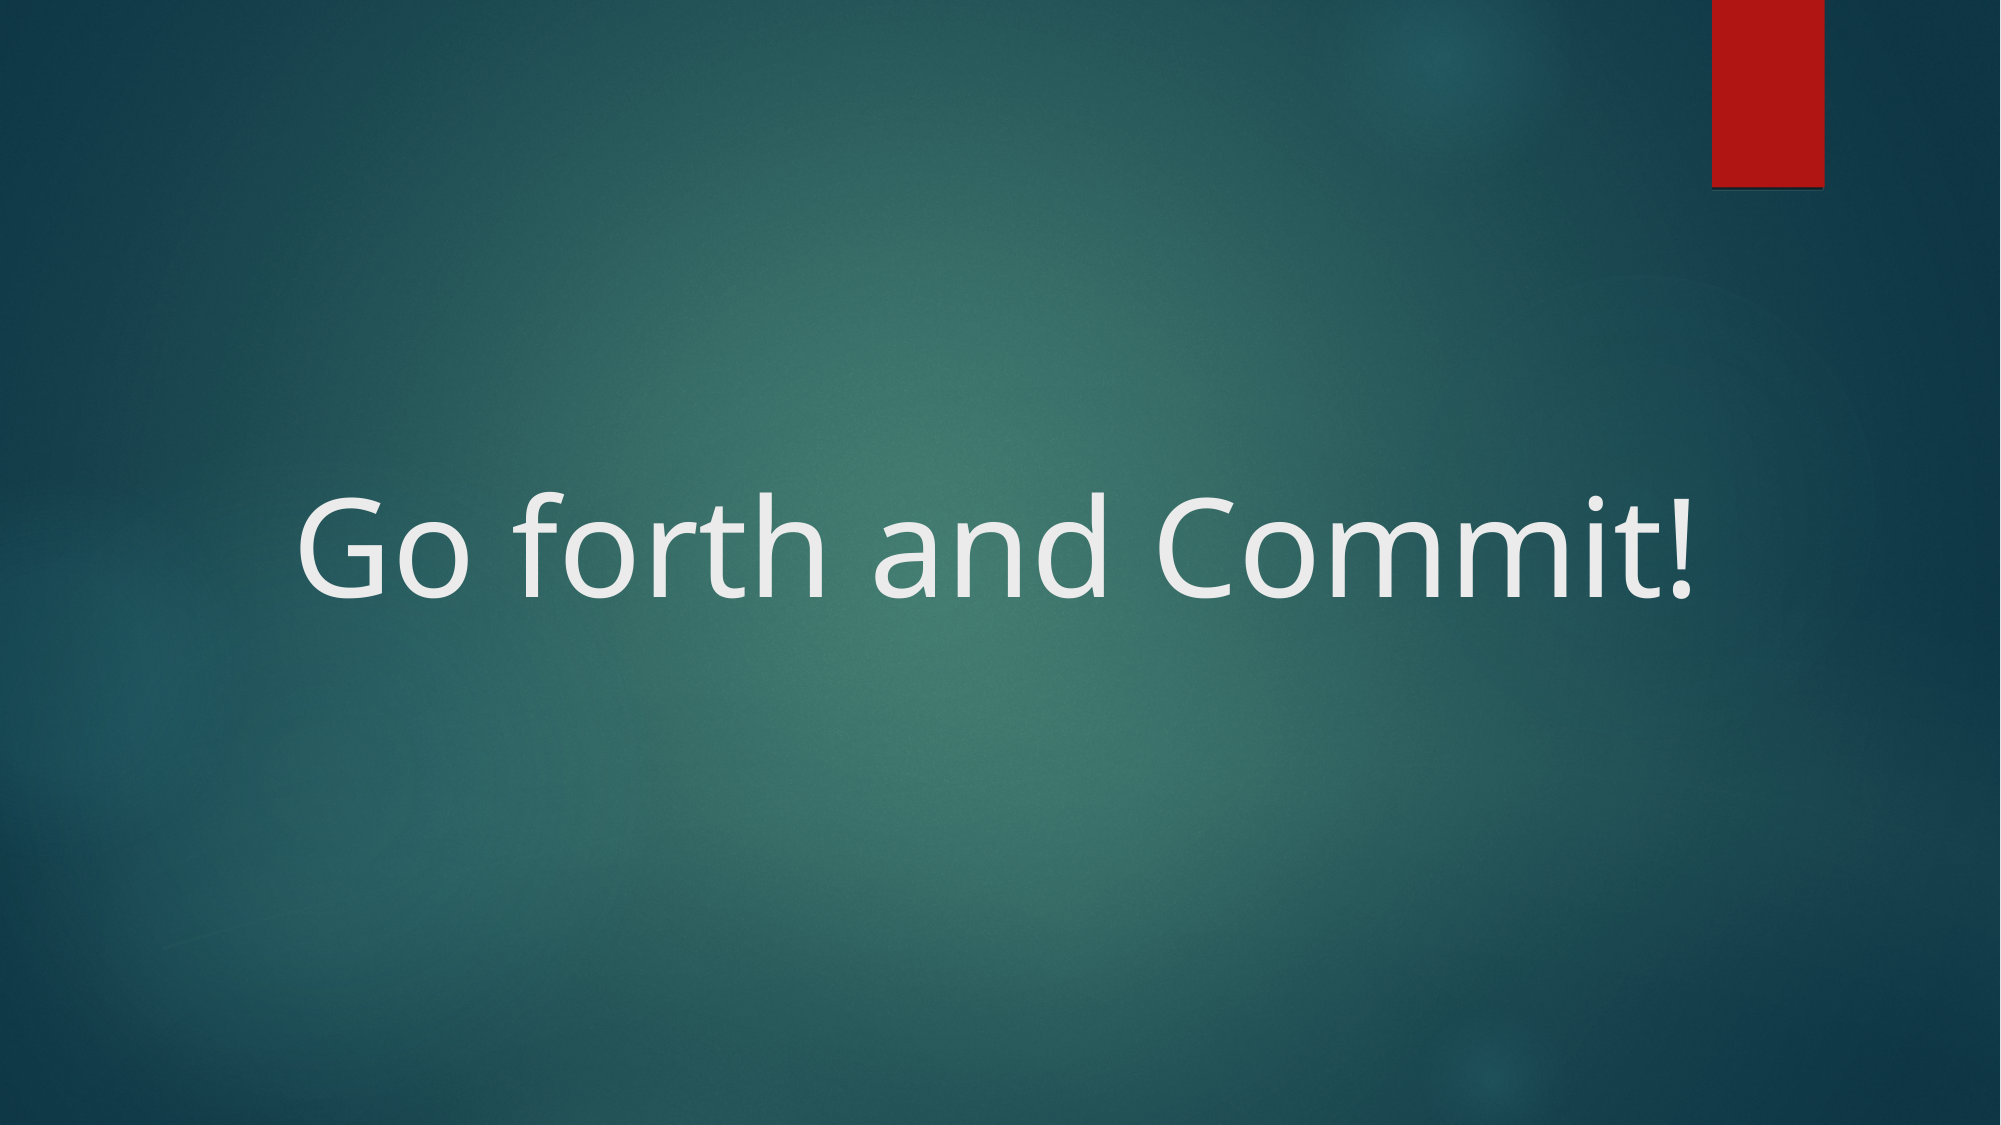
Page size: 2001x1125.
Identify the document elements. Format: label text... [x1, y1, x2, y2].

picture [0, 0, 2001, 1125]
text_box Go forth and Commit! [225, 427, 1769, 658]
